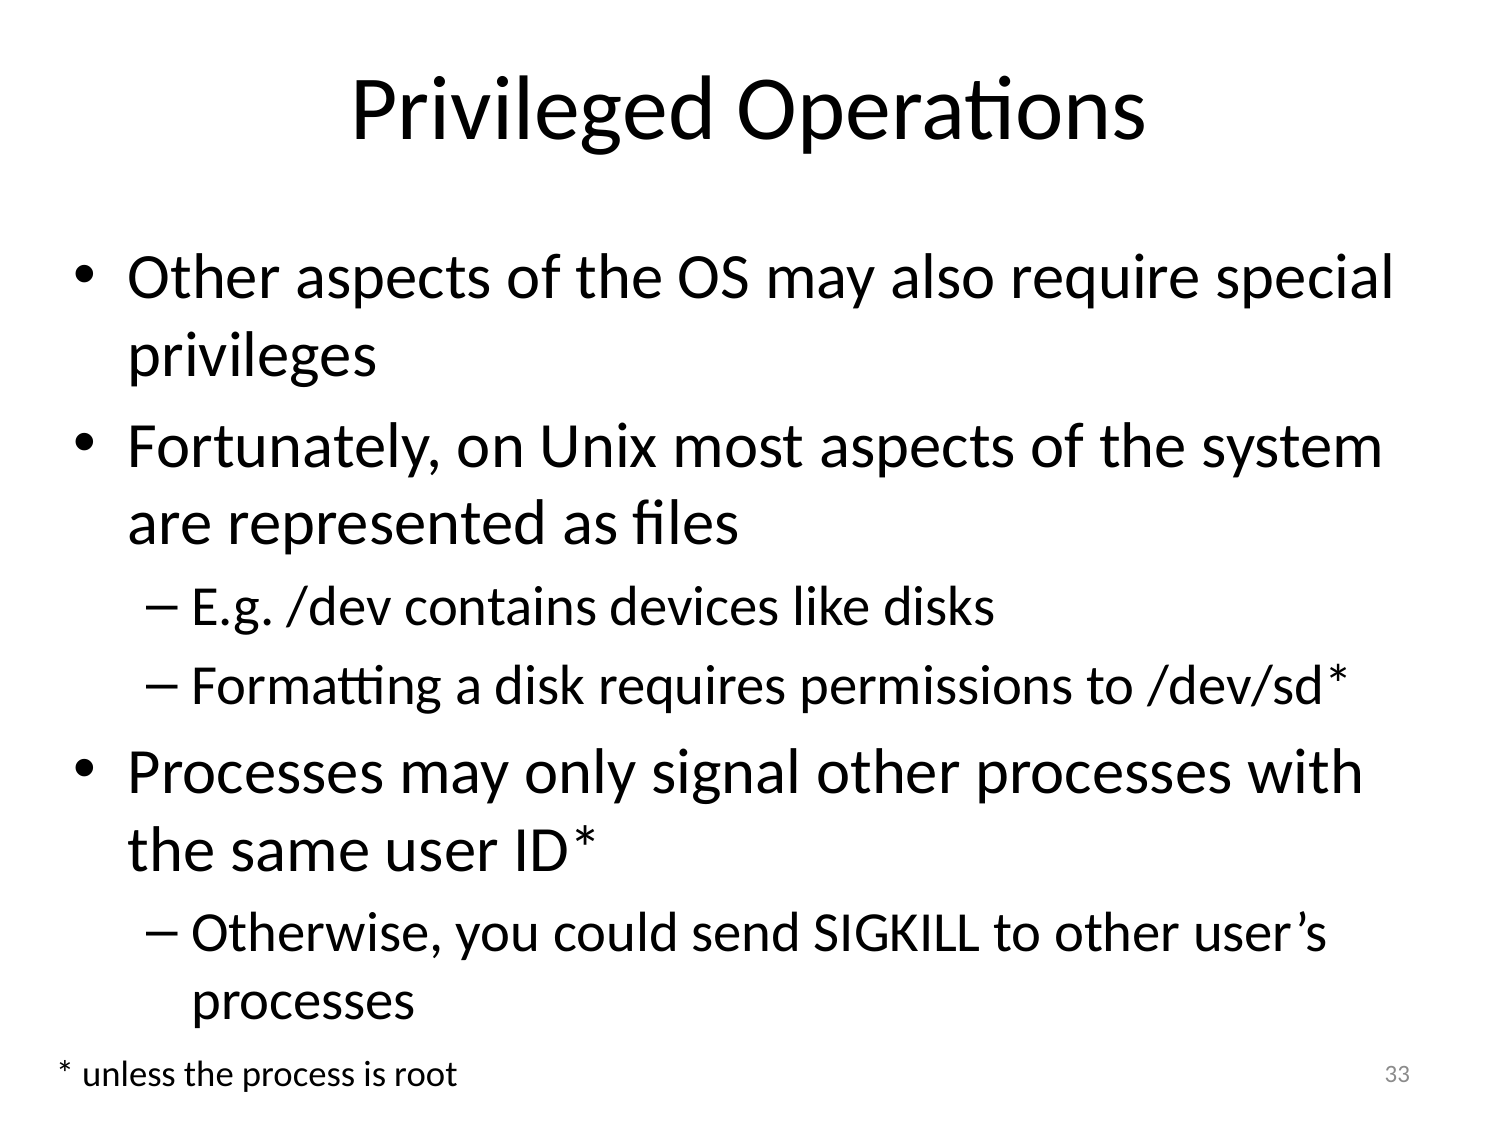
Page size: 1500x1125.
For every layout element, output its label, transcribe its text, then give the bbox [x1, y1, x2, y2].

title Privileged Operations [75, 9, 1425, 197]
list Other aspects of the OS may also require special privileges Fortunately, on Unix most aspects of the system are represented as files E.g. /dev contains devices like disks Formatting a disk requires permissions to /dev/sd* Processes may only signal other processes with the same user ID* Otherwise, you could send SIGKILL to other user’s processes [58, 226, 1458, 1046]
text_box * unless the process is root [40, 1042, 590, 1104]
slide_number <number> [1074, 1042, 1425, 1103]
